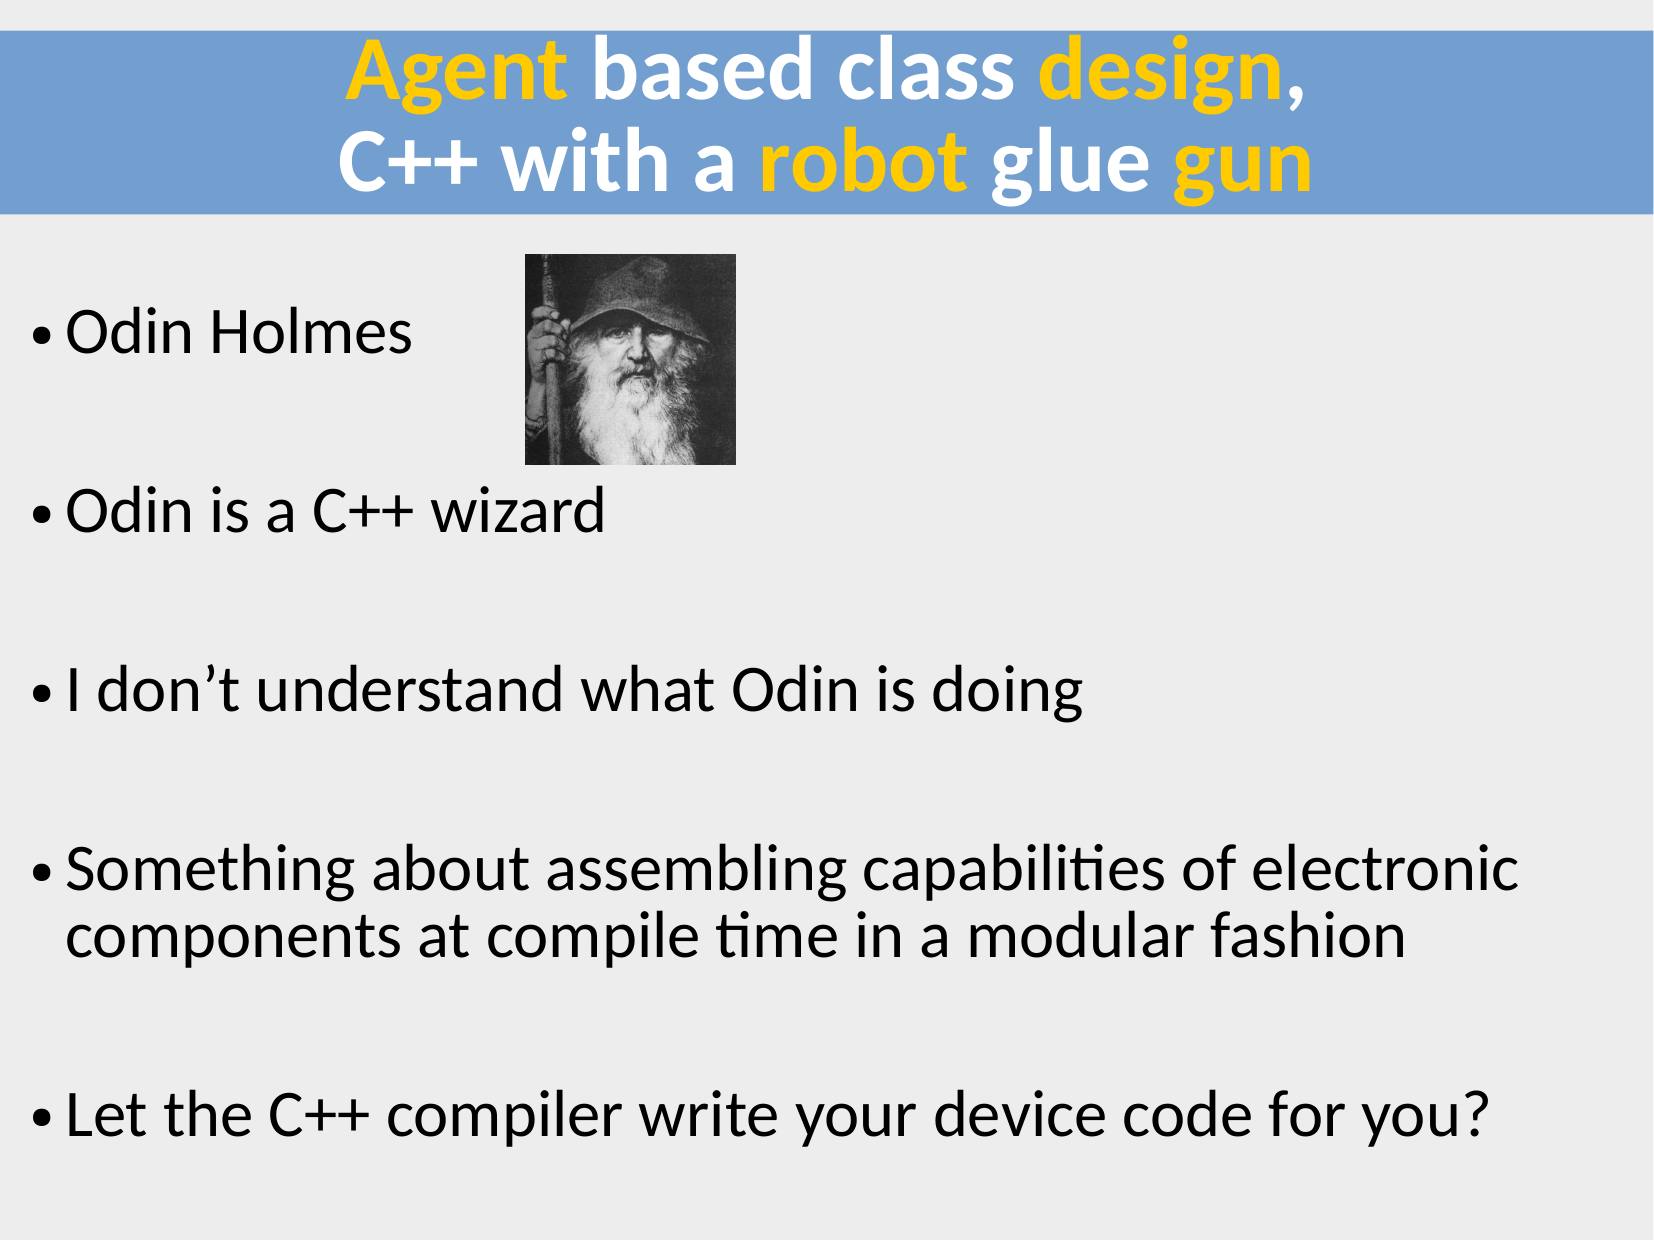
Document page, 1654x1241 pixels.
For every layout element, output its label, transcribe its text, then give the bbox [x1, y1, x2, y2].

text_box Odin Holmes Odin is a C++ wizard I don’t understand what Odin is doing Something about assembling capabilities of electronic components at compile time in a modular fashion Let the C++ compiler write your device code for you? [15, 296, 1636, 1159]
picture [525, 254, 736, 466]
title Agent based class design, C++ with a robot glue gun [0, 30, 1654, 214]
